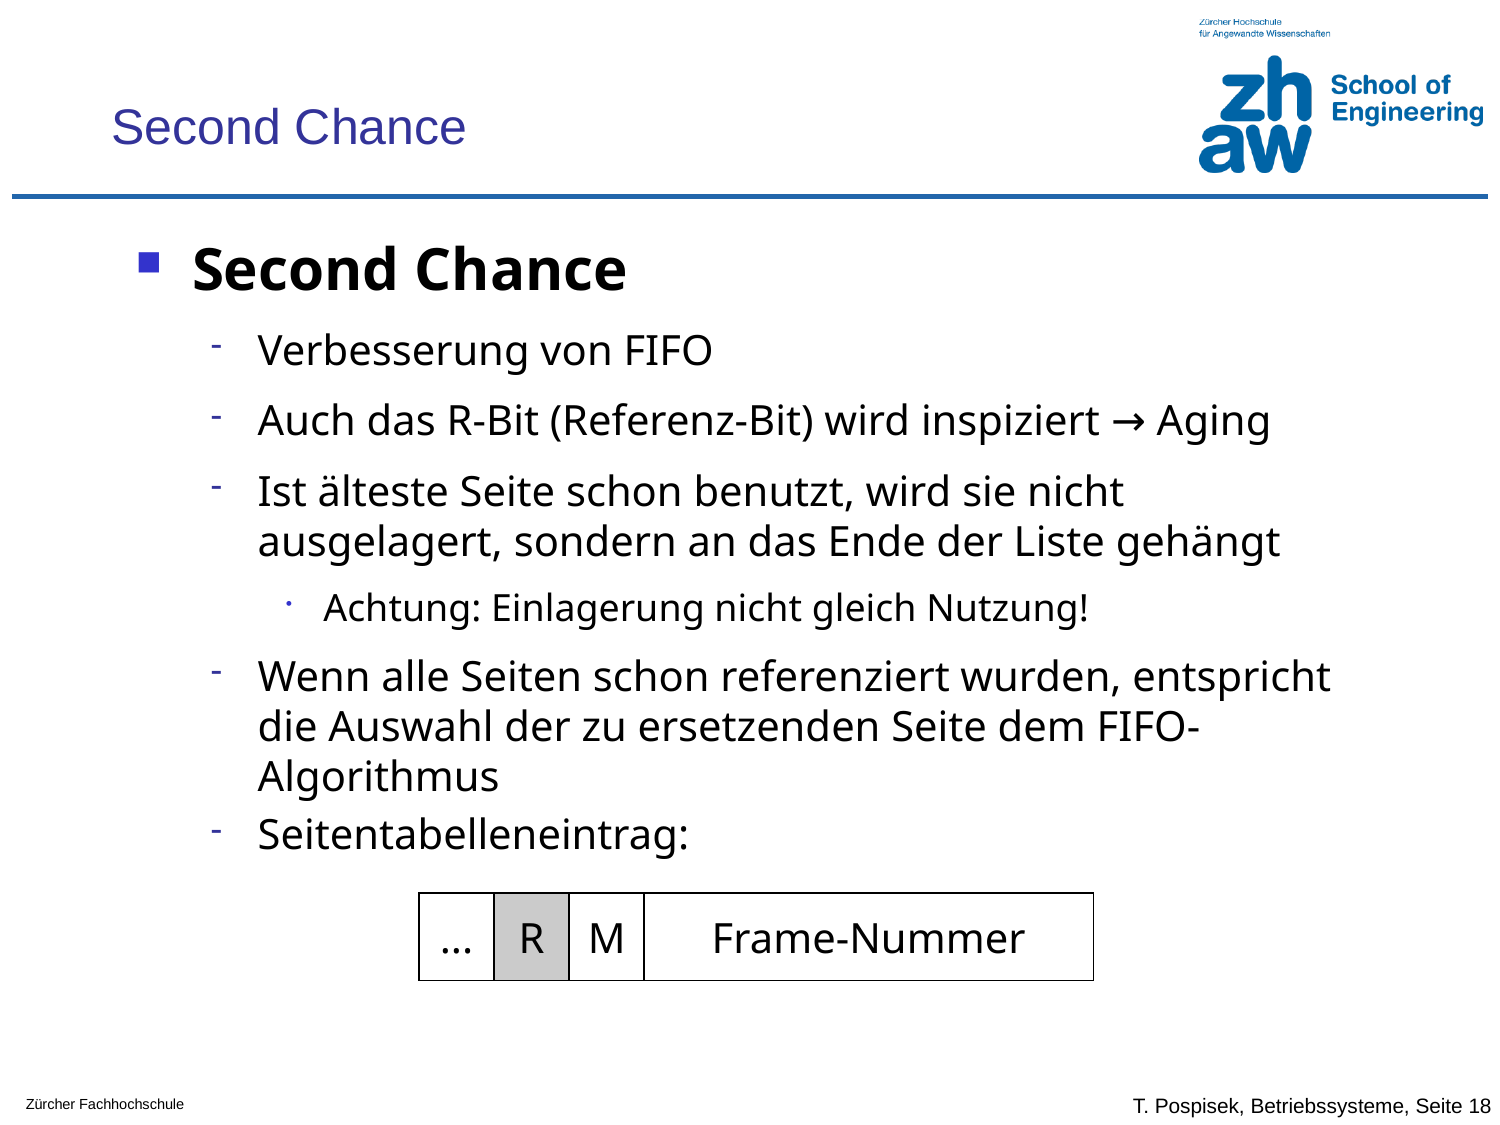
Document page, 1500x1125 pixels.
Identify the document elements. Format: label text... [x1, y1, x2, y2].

picture [1199, 19, 1483, 173]
text_box Frame-Nummer [643, 893, 1094, 981]
text_box R [495, 893, 570, 981]
list Second Chance Verbesserung von FIFO Auch das R-Bit (Referenz-Bit) wird inspiziert → Aging Ist älteste Seite schon benutzt, wird sie nicht ausgelagert, sondern an das Ende der Liste gehängt Achtung: Einlagerung nicht gleich Nutzung! Wenn alle Seiten schon referenziert wurden, entspricht die Auswahl der zu ersetzenden Seite dem FIFO-Algorithmus Seitentabelleneintrag: [120, 224, 1388, 858]
text_box M [570, 893, 643, 981]
title Second Chance [96, 50, 1375, 163]
text_box ... [419, 893, 495, 981]
